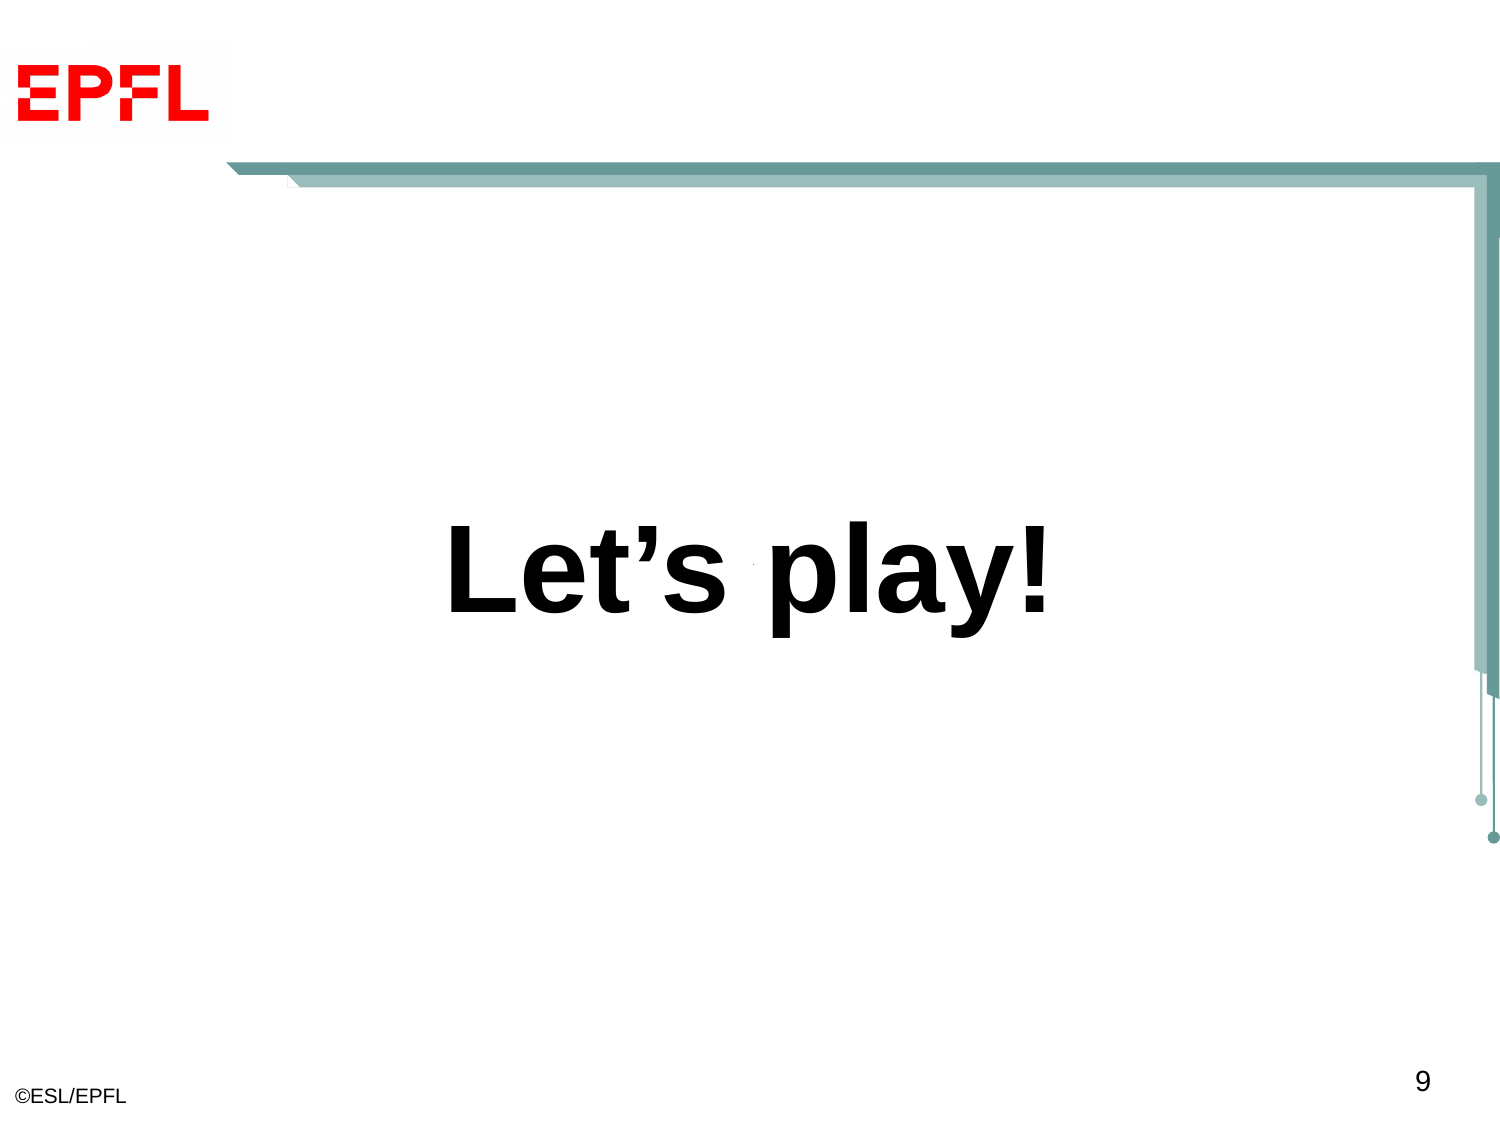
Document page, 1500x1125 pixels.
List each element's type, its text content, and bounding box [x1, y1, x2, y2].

title Let’s play! [131, 497, 1369, 628]
picture [0, 41, 232, 144]
